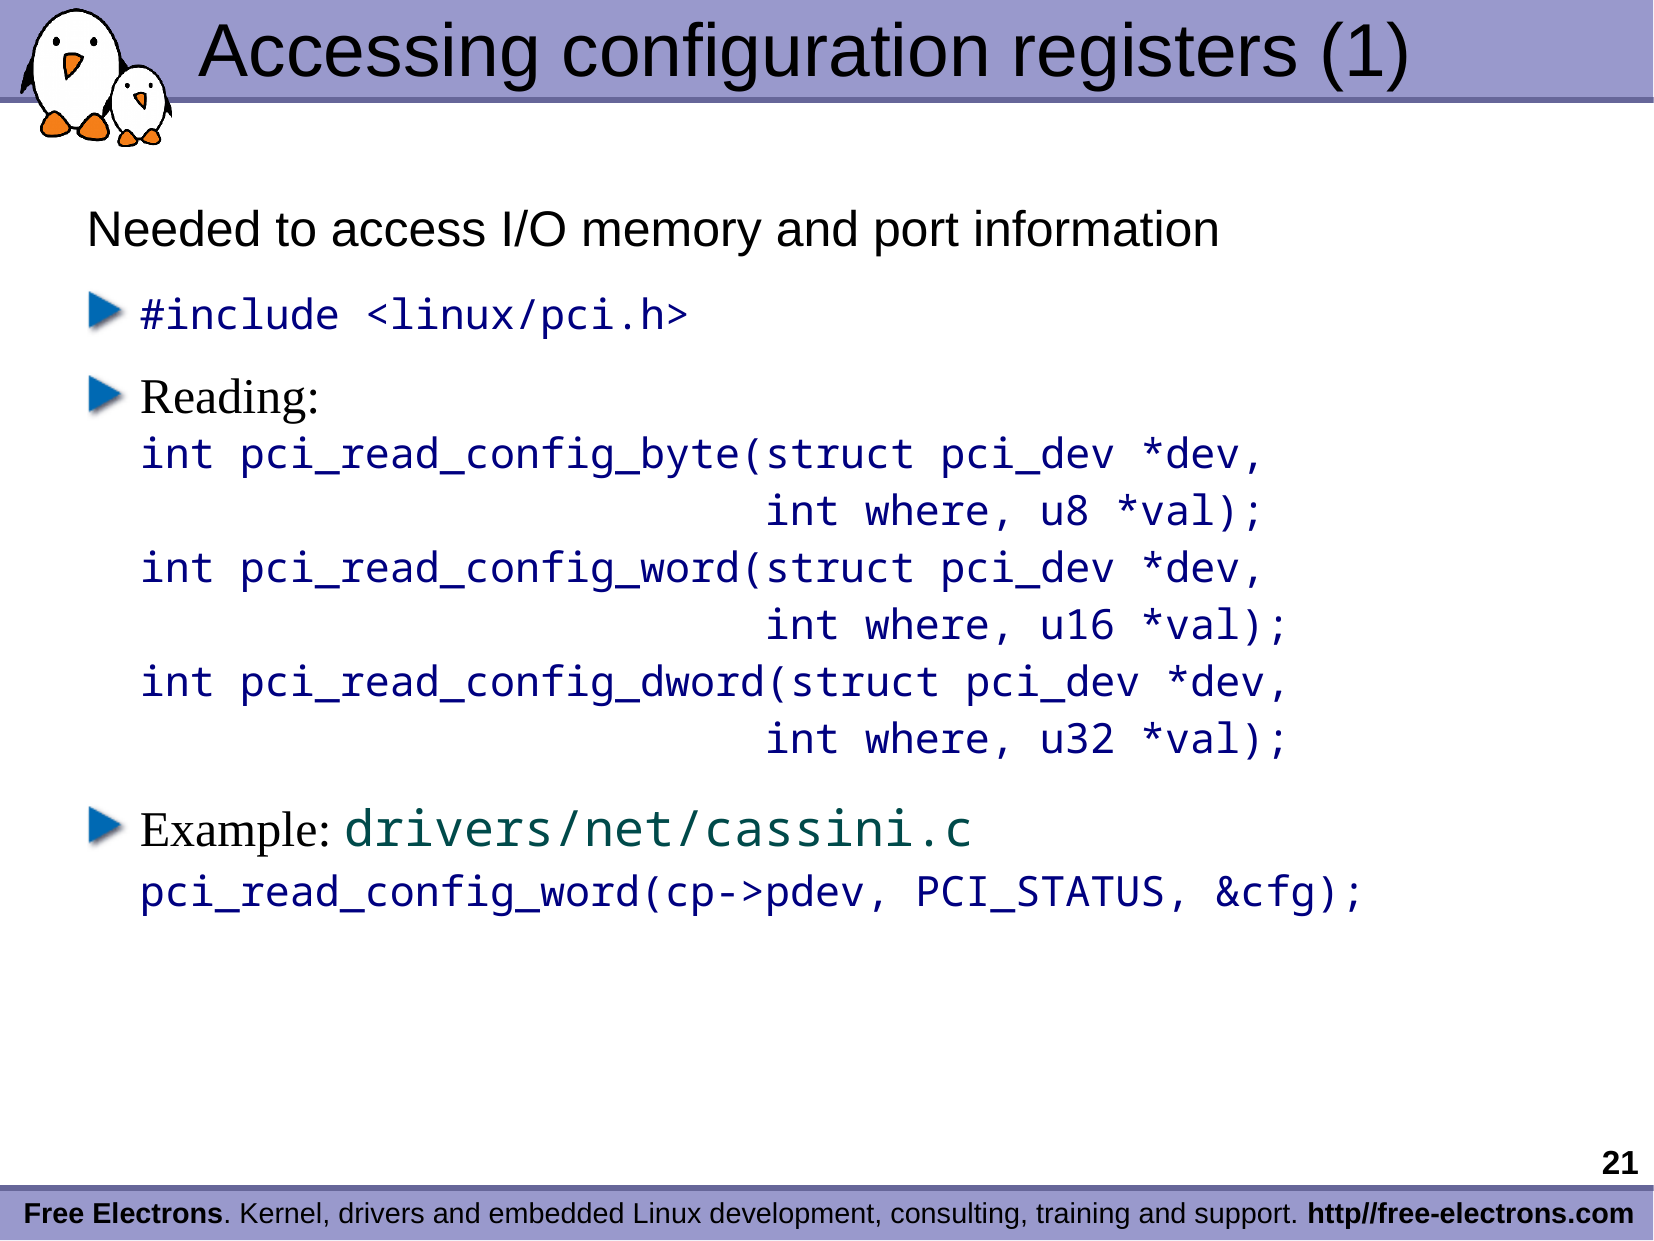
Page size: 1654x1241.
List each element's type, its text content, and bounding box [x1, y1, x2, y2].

title Accessing configuration registers (1) [60, 0, 1551, 101]
list Needed to access I/O memory and port information #include <linux/pci.h> Reading: int pci_read_config_byte(struct pci_dev *dev, int where, u8 *val); int pci_read_config_word(struct pci_dev *dev, int where, u16 *val); int pci_read_config_dword(struct pci_dev *dev, int where, u32 *val); Example: drivers/net/cassini.c pci_read_config_word(cp->pdev, PCI_STATUS, &cfg); [68, 201, 1592, 1118]
picture [20, 8, 172, 147]
